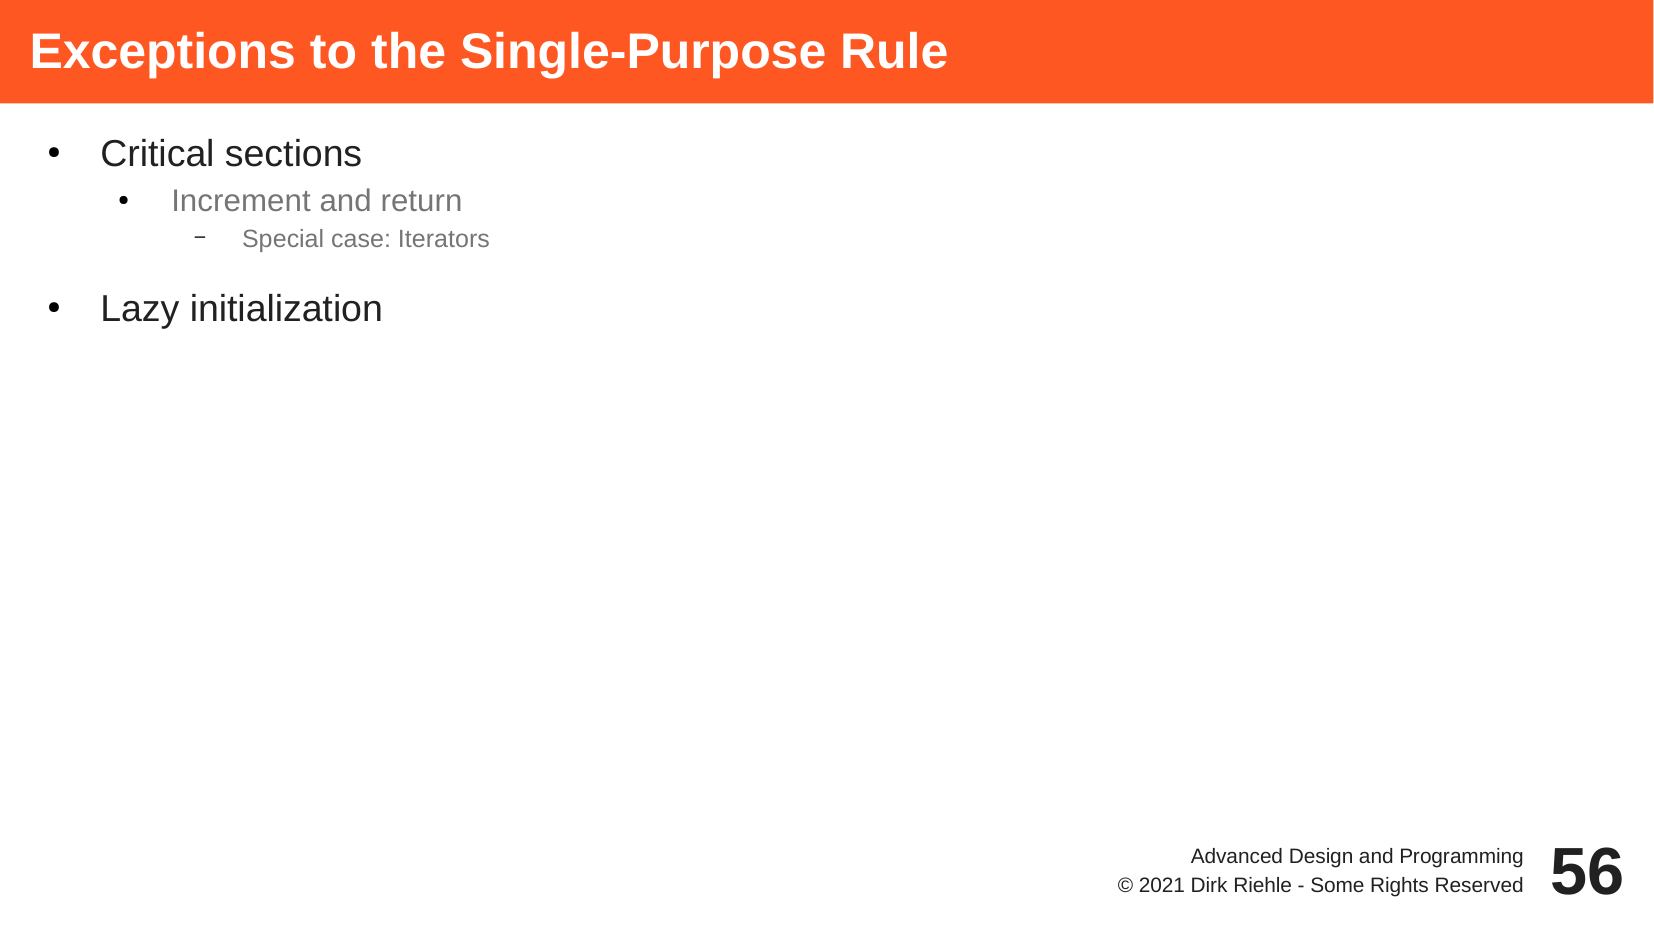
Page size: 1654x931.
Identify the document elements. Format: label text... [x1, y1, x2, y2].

title Exceptions to the Single-Purpose Rule [0, 0, 1654, 104]
list Critical sections Increment and return Special case: Iterators Lazy initialization [29, 132, 1625, 813]
